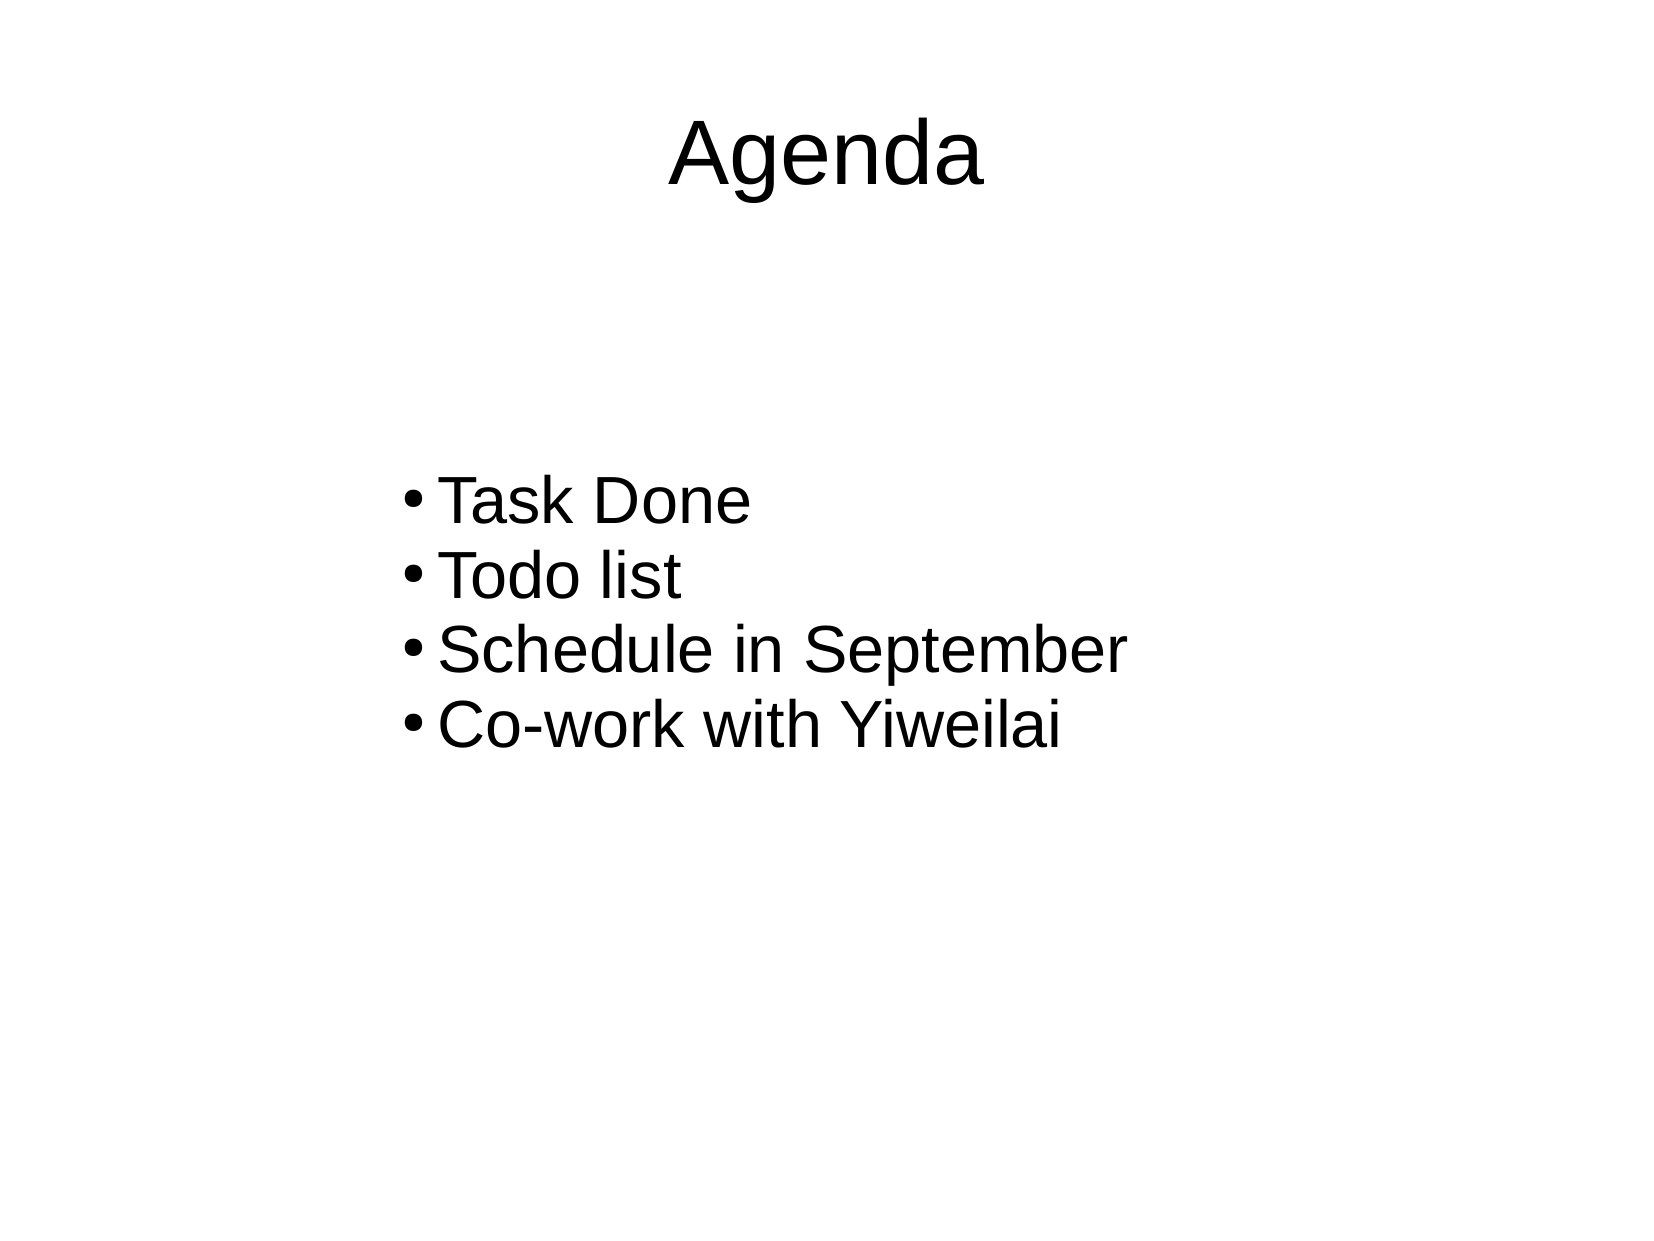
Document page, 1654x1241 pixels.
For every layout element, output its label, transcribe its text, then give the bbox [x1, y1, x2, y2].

subtitle Task Done Todo list Schedule in September Co-work with Yiweilai [82, 290, 1571, 1010]
title Agenda [82, 49, 1571, 257]
